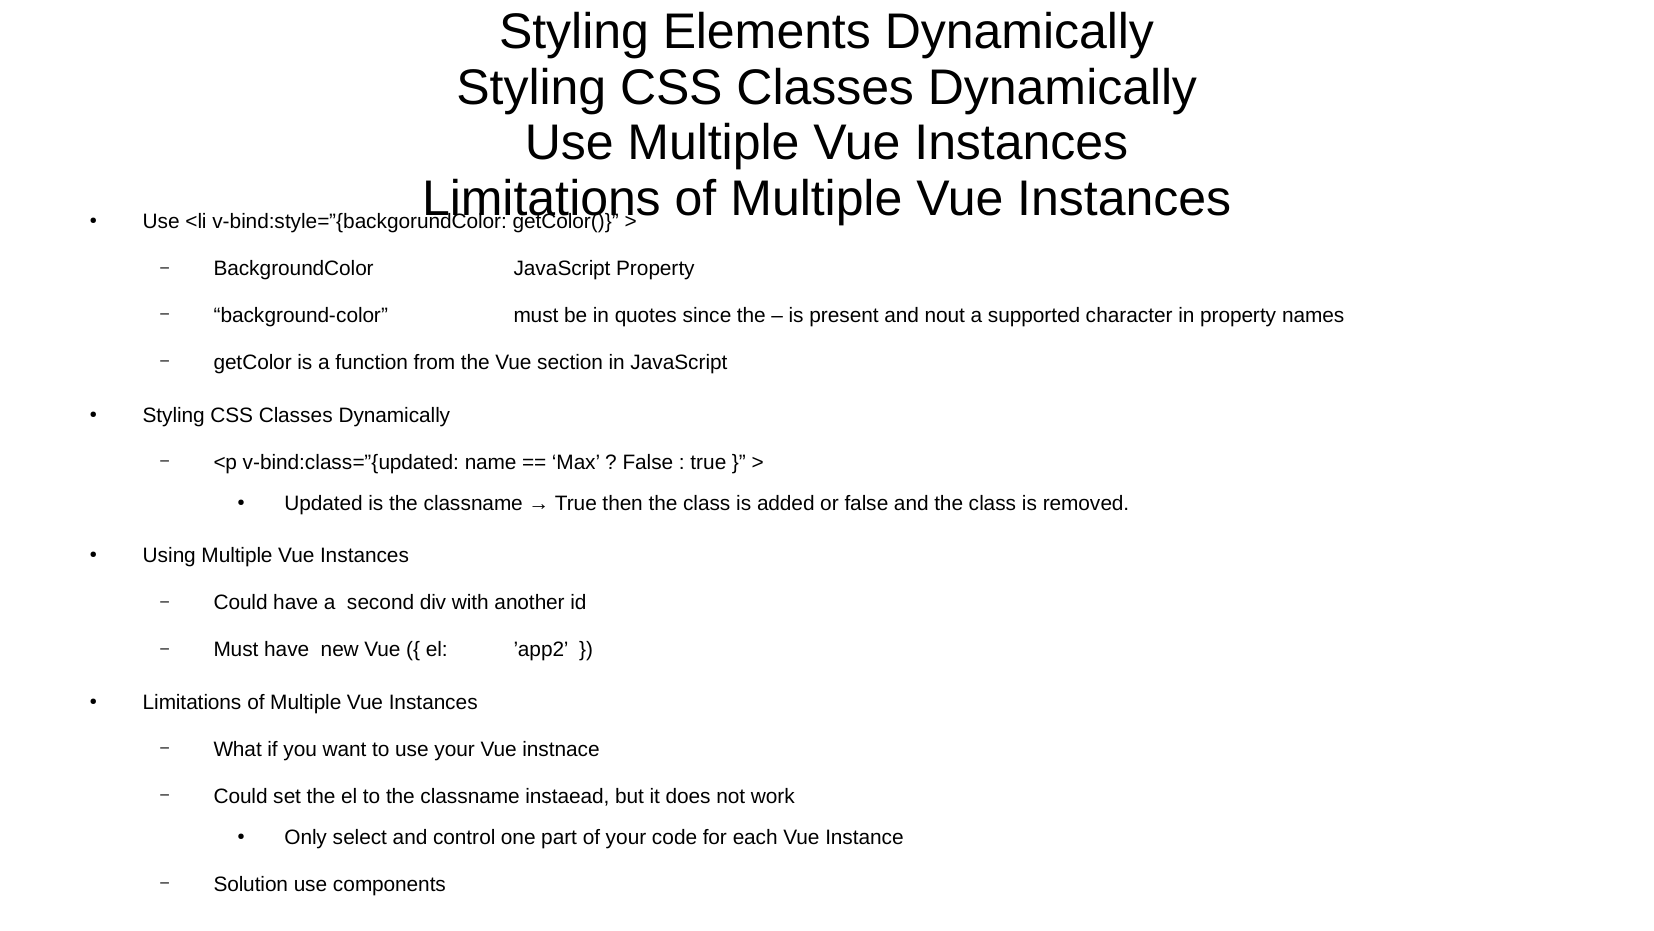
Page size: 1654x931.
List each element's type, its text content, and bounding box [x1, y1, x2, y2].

title Styling Elements Dynamically Styling CSS Classes Dynamically Use Multiple Vue Instances Limitations of Multiple Vue Instances [82, 5, 1571, 225]
list Use <li v-bind:style=”{backgorundColor: getColor()}” > BackgroundColor JavaScript Property “background-color” must be in quotes since the – is present and nout a supported character in property names getColor is a function from the Vue section in JavaScript Styling CSS Classes Dynamically <p v-bind:class=”{updated: name == ‘Max’ ? False : true }” > Updated is the classname → True then the class is added or false and the class is removed. Using Multiple Vue Instances Could have a second div with another id Must have new Vue ({ el: ’app2’ }) Limitations of Multiple Vue Instances What if you want to use your Vue instnace Could set the el to the classname instaead, but it does not work Only select and control one part of your code for each Vue Instance Solution use components [71, 210, 1561, 908]
